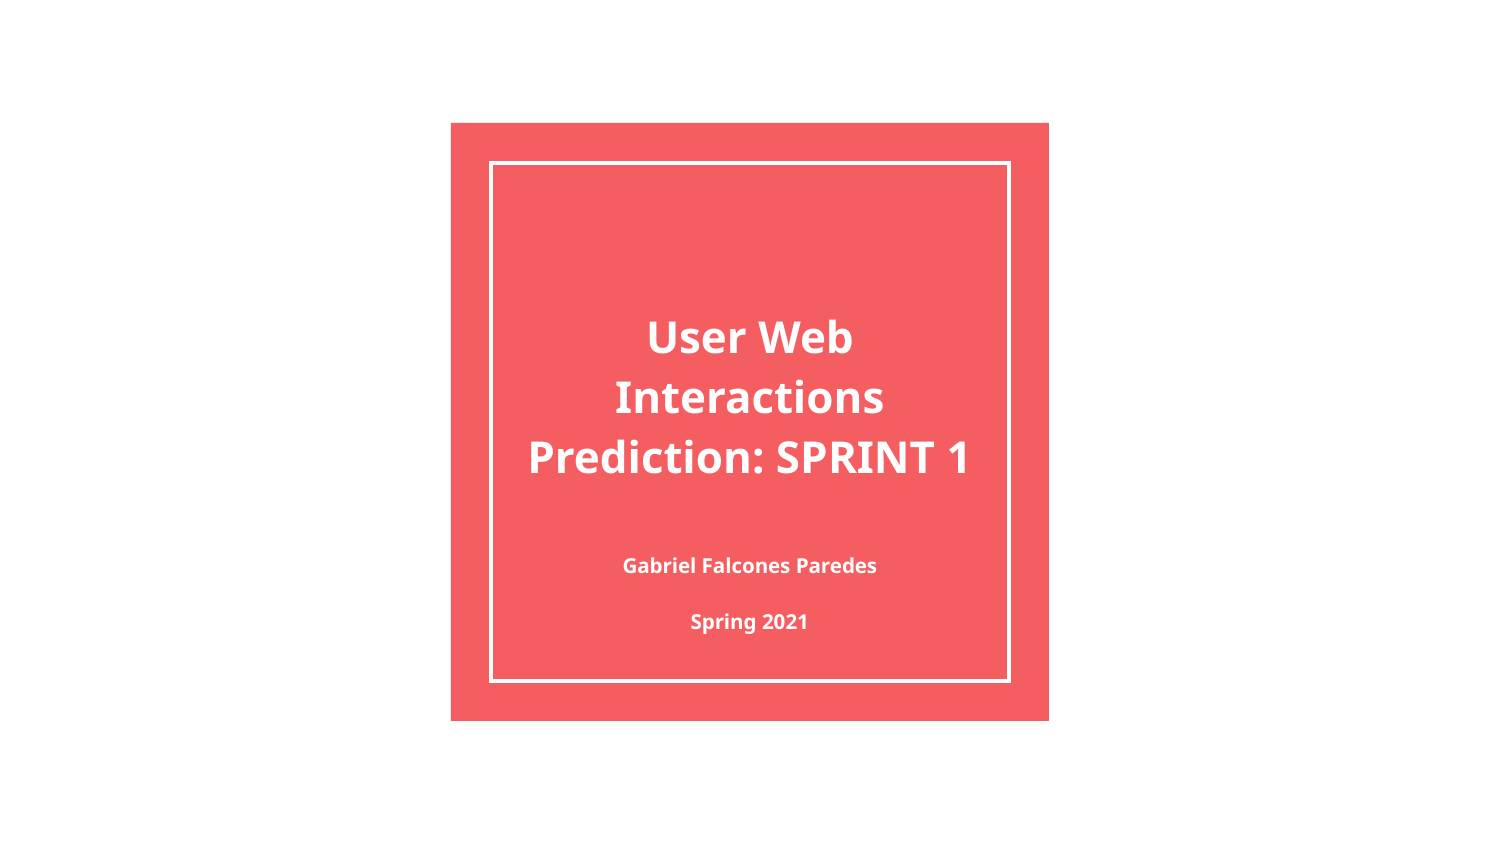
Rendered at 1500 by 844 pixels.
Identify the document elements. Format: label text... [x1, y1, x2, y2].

title User Web Interactions Prediction: SPRINT 1 [507, 266, 993, 527]
subtitle Gabriel Falcones Paredes Spring 2021 [507, 535, 993, 651]
